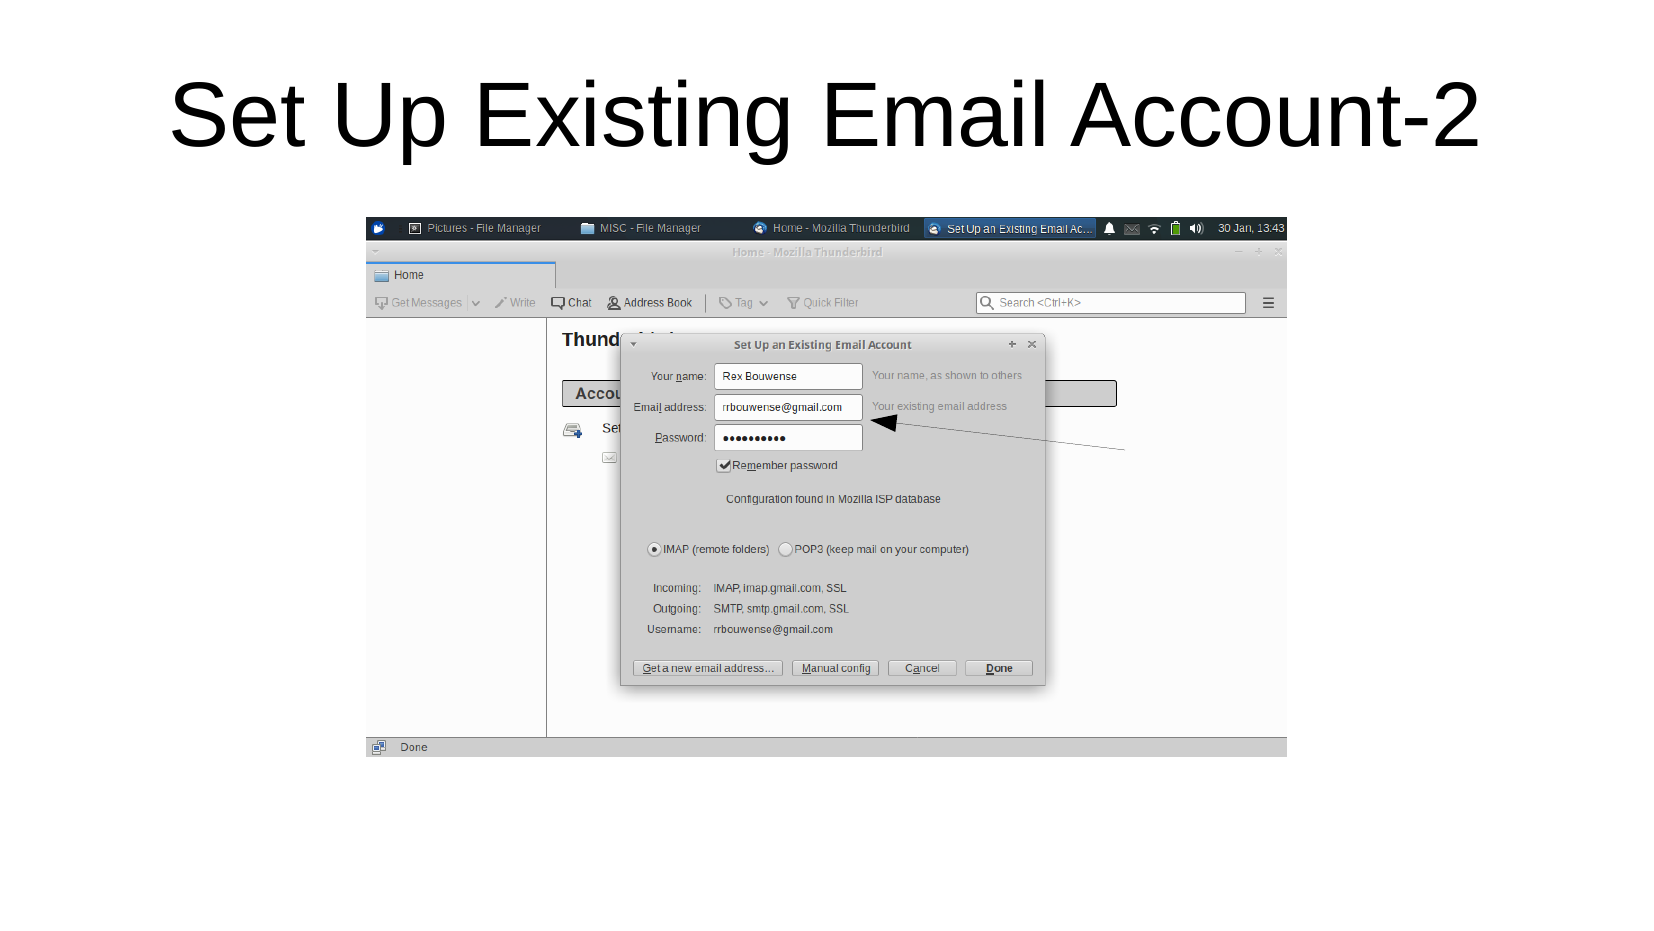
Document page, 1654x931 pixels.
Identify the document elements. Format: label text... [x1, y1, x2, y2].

title Set Up Existing Email Account-2 [82, 37, 1571, 193]
picture [366, 217, 1287, 758]
